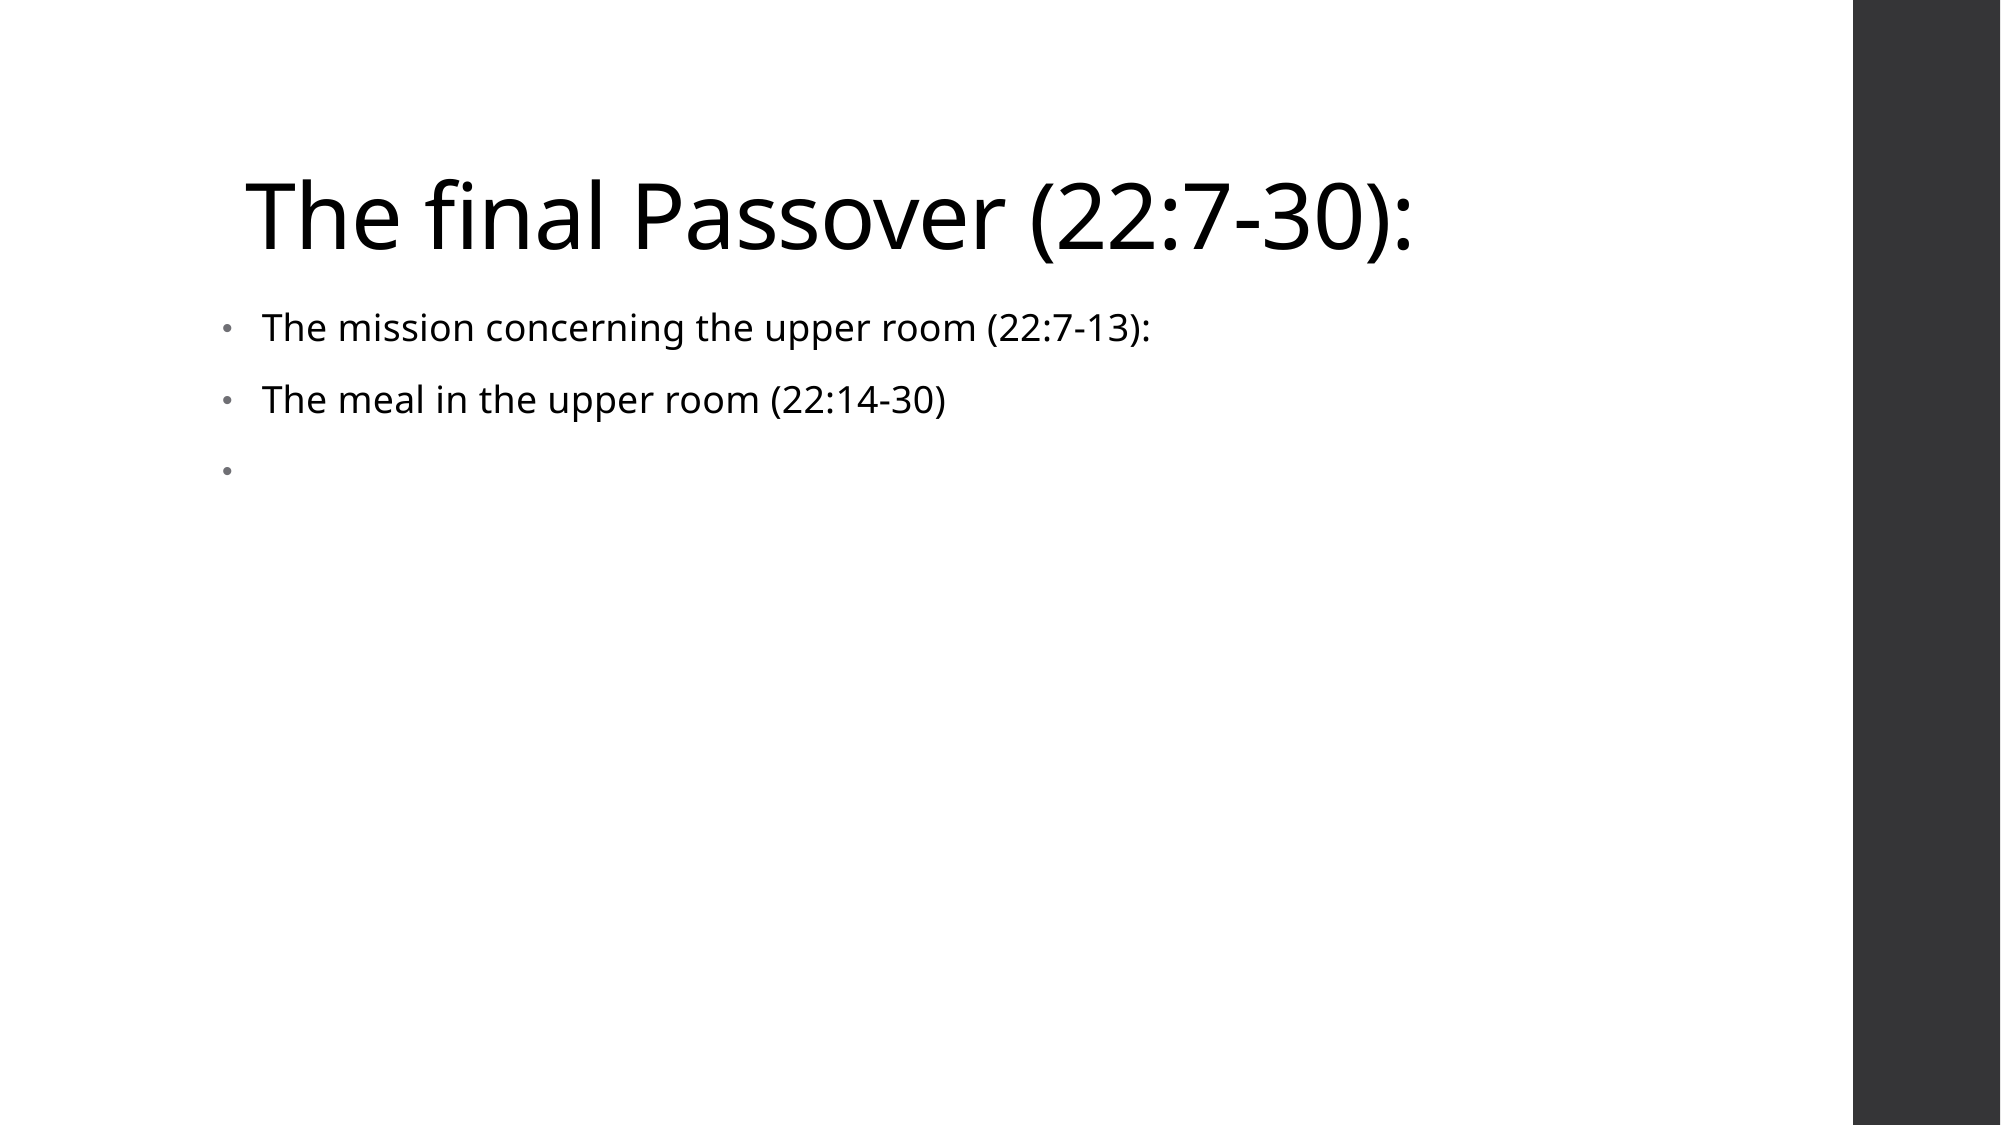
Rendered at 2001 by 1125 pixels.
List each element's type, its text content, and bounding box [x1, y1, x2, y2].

list The mission concerning the upper room (22:7-13): The meal in the upper room (22:14-30) [206, 299, 1617, 1014]
title The final Passover (22:7-30): [206, 60, 1797, 278]
